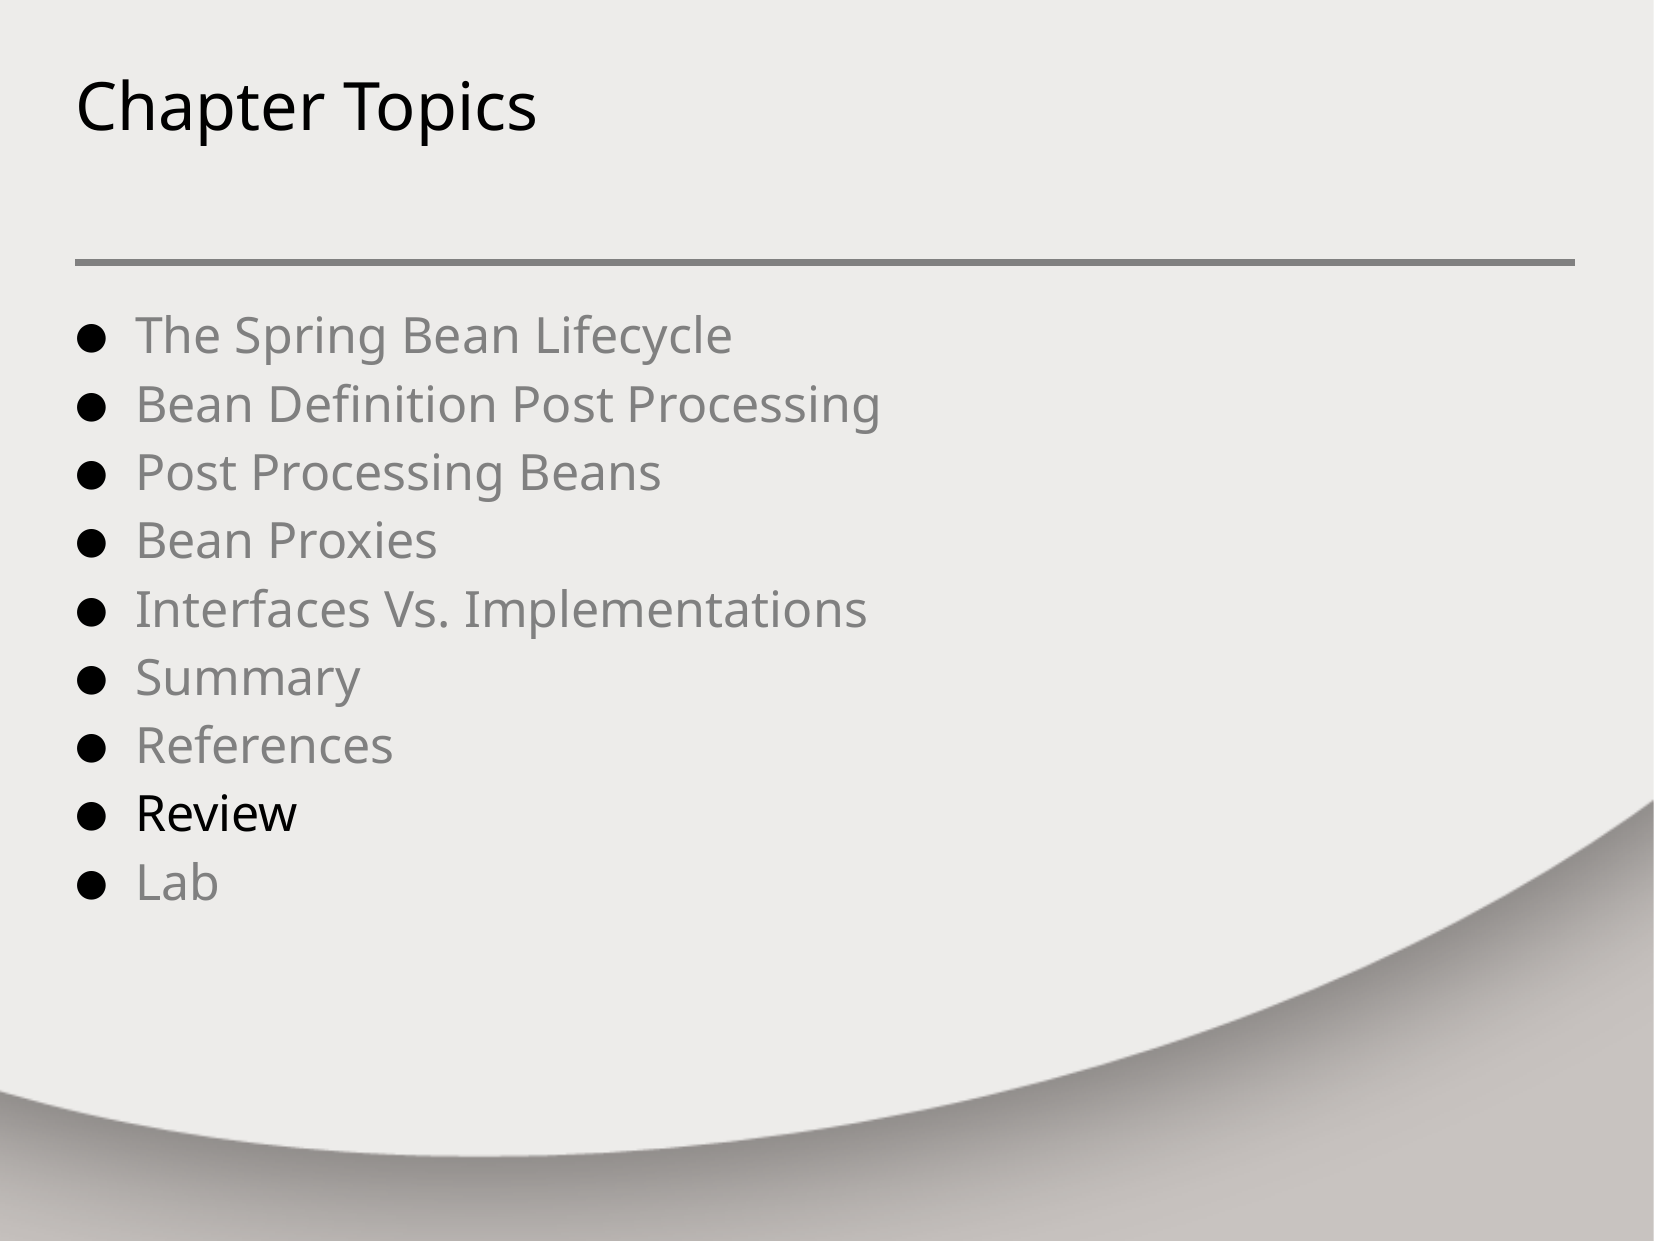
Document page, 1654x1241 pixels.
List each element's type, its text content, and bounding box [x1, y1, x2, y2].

title Chapter Topics [75, 75, 1576, 226]
picture [0, 0, 1654, 1241]
list The Spring Bean Lifecycle Bean Definition Post Processing Post Processing Beans Bean Proxies Interfaces Vs. Implementations Summary References Review Lab [75, 300, 1576, 1163]
